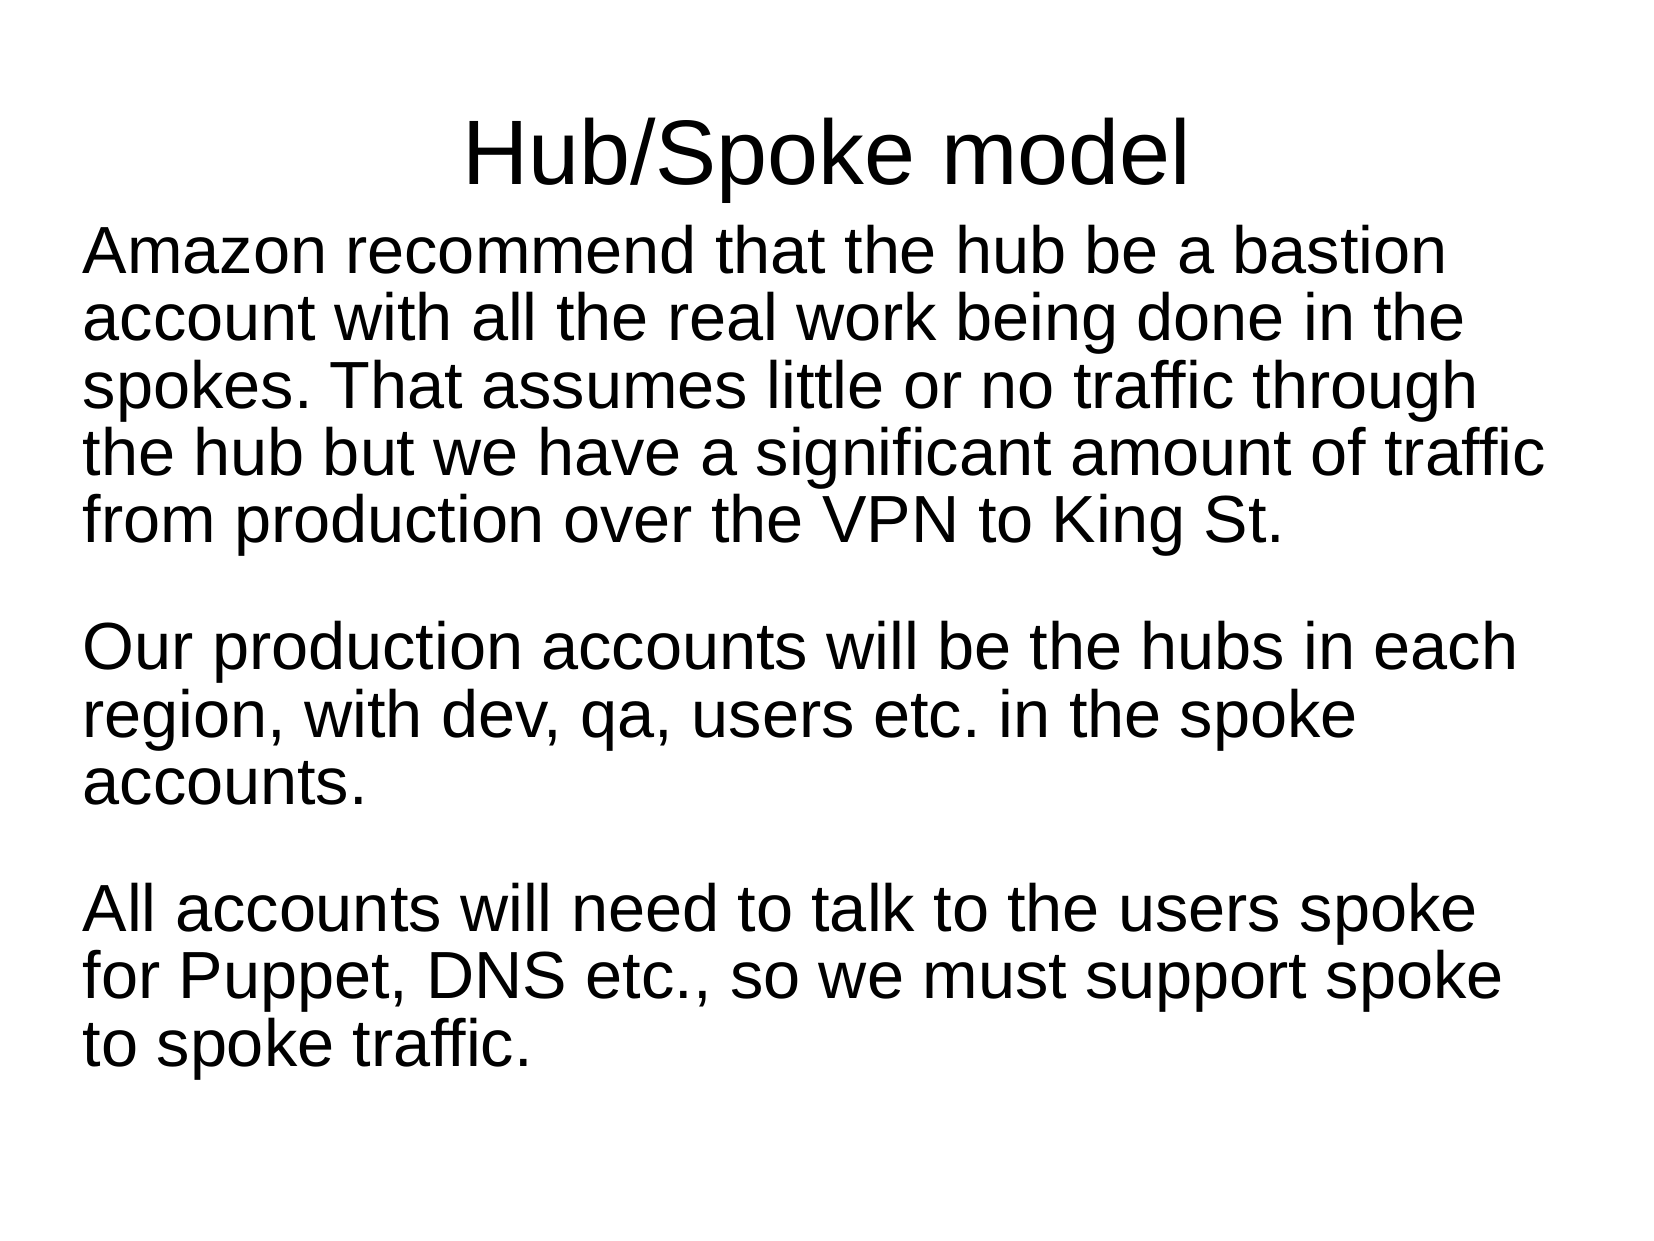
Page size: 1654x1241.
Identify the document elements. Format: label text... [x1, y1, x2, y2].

subtitle Amazon recommend that the hub be a bastion account with all the real work being done in the spokes. That assumes little or no traffic through the hub but we have a significant amount of traffic from production over the VPN to King St. Our production accounts will be the hubs in each region, with dev, qa, users etc. in the spoke accounts. All accounts will need to talk to the users spoke for Puppet, DNS etc., so we must support spoke to spoke traffic. [82, 216, 1571, 1084]
title Hub/Spoke model [82, 49, 1571, 216]
